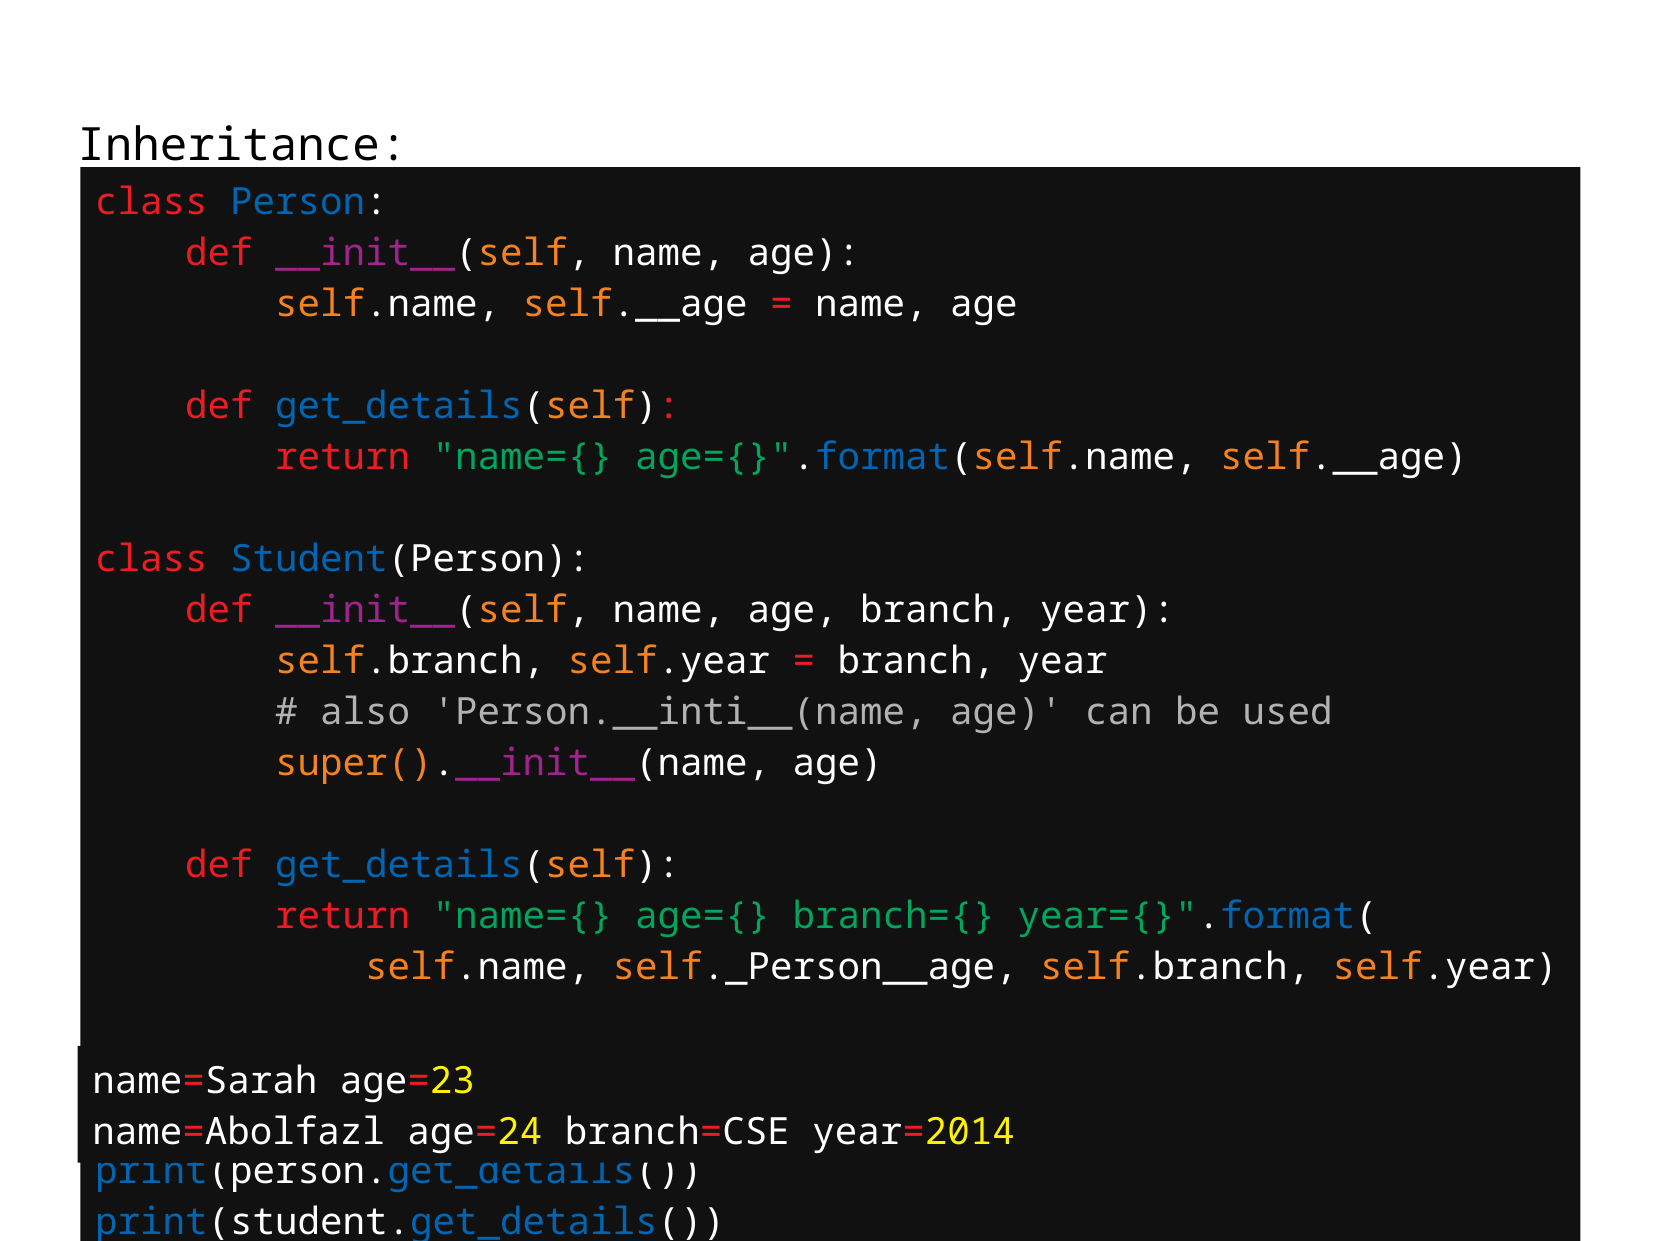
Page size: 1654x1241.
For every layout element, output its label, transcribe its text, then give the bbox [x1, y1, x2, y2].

text_box name=Sarah age=23 name=Abolfazl age=24 branch=CSE year=2014 [77, 1045, 1578, 1137]
text_box Inheritance: Output: [62, 103, 1591, 1044]
